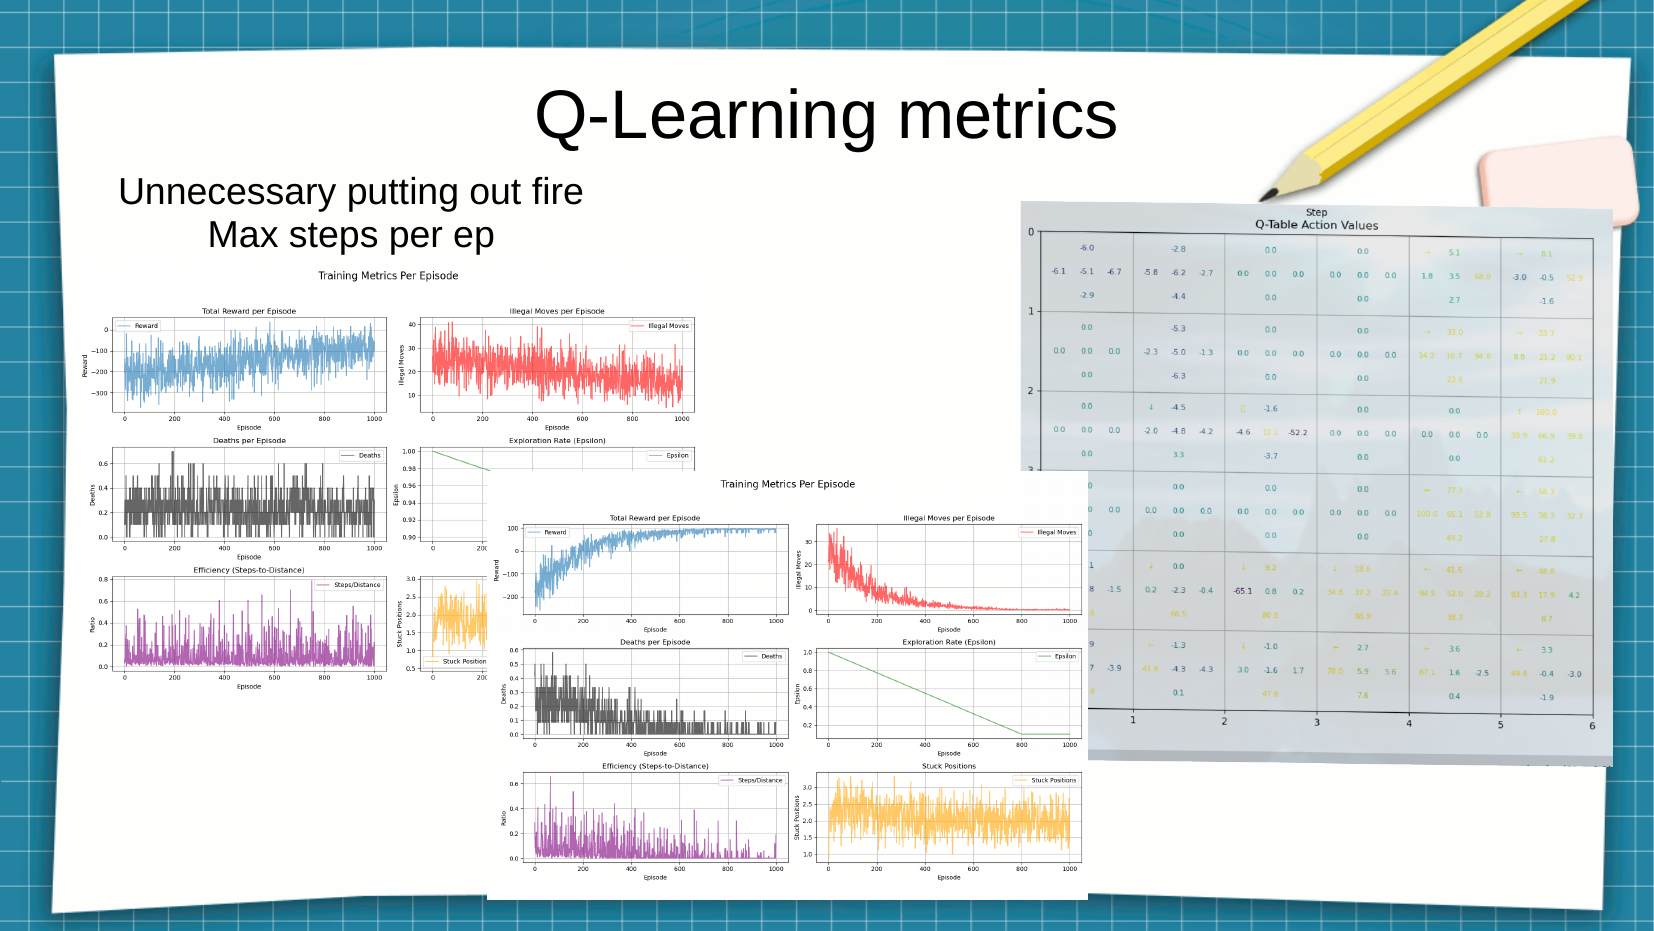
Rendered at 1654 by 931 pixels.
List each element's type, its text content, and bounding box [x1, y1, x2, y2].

text_box Unnecessary putting out fire Max steps per ep [103, 163, 601, 263]
title Q-Learning metrics [82, 37, 1571, 193]
picture [0, 0, 1654, 931]
